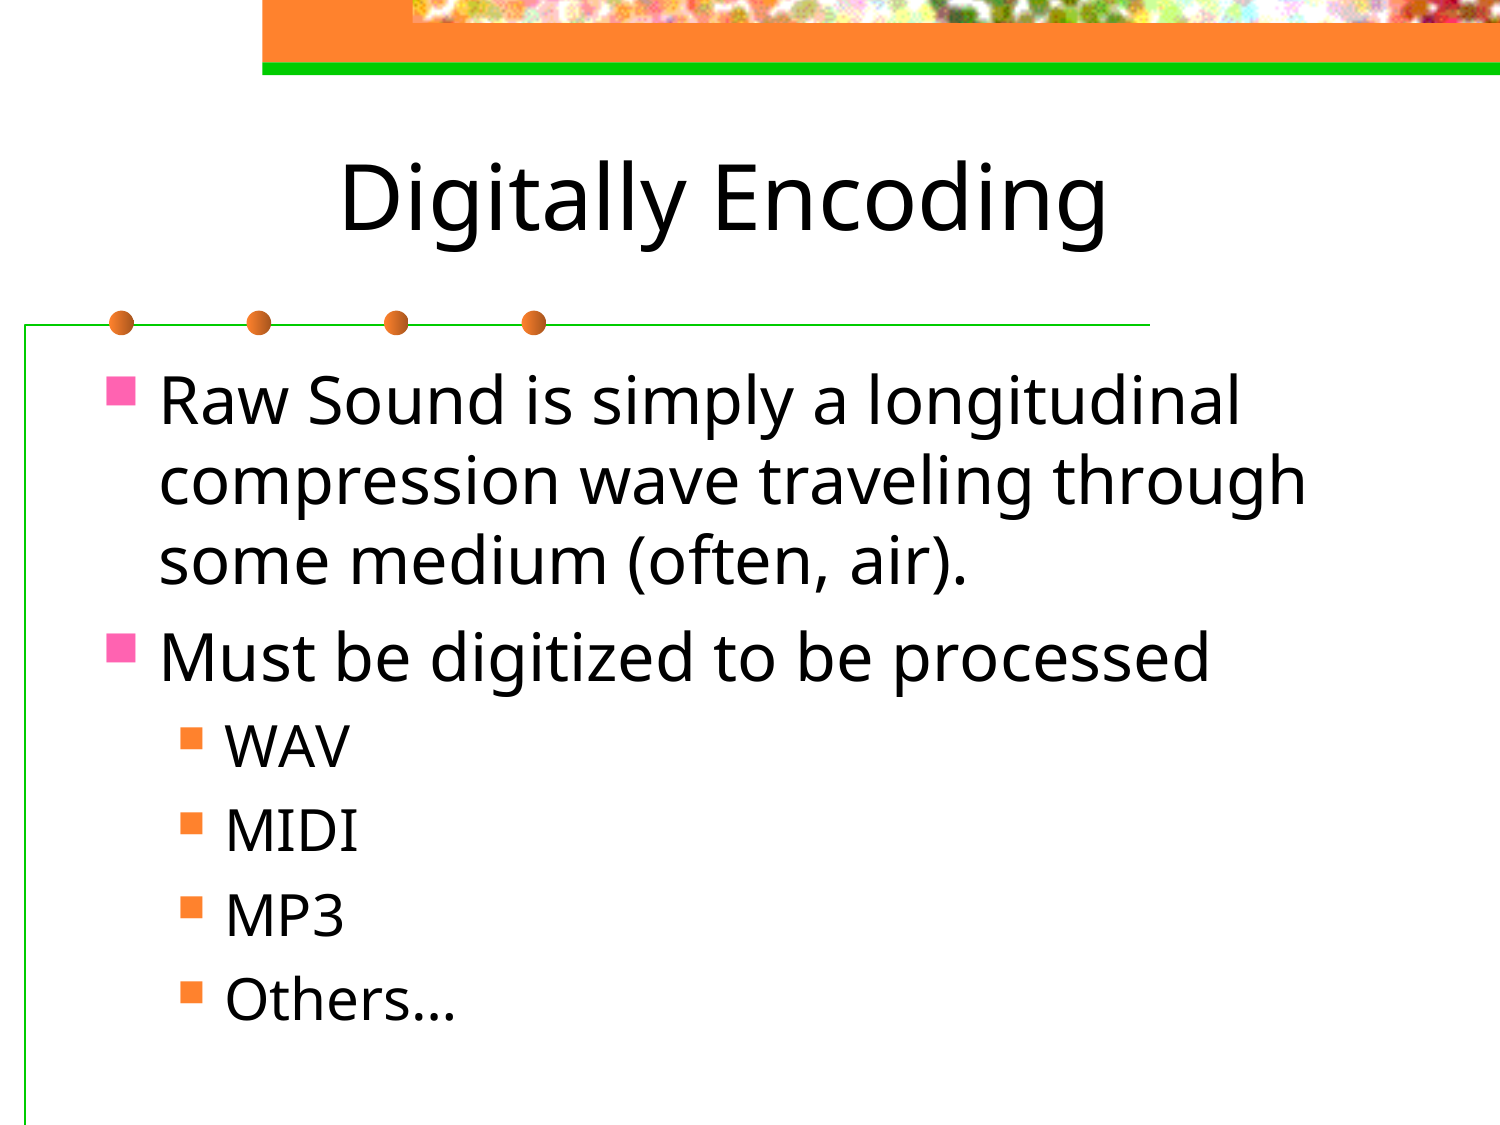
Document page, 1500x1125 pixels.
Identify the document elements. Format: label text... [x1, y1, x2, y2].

list Raw Sound is simply a longitudinal compression wave traveling through some medium (often, air). Must be digitized to be processed WAV MIDI MP3 Others… [87, 349, 1363, 1051]
picture [412, 0, 1500, 23]
title Digitally Encoding [87, 99, 1363, 288]
